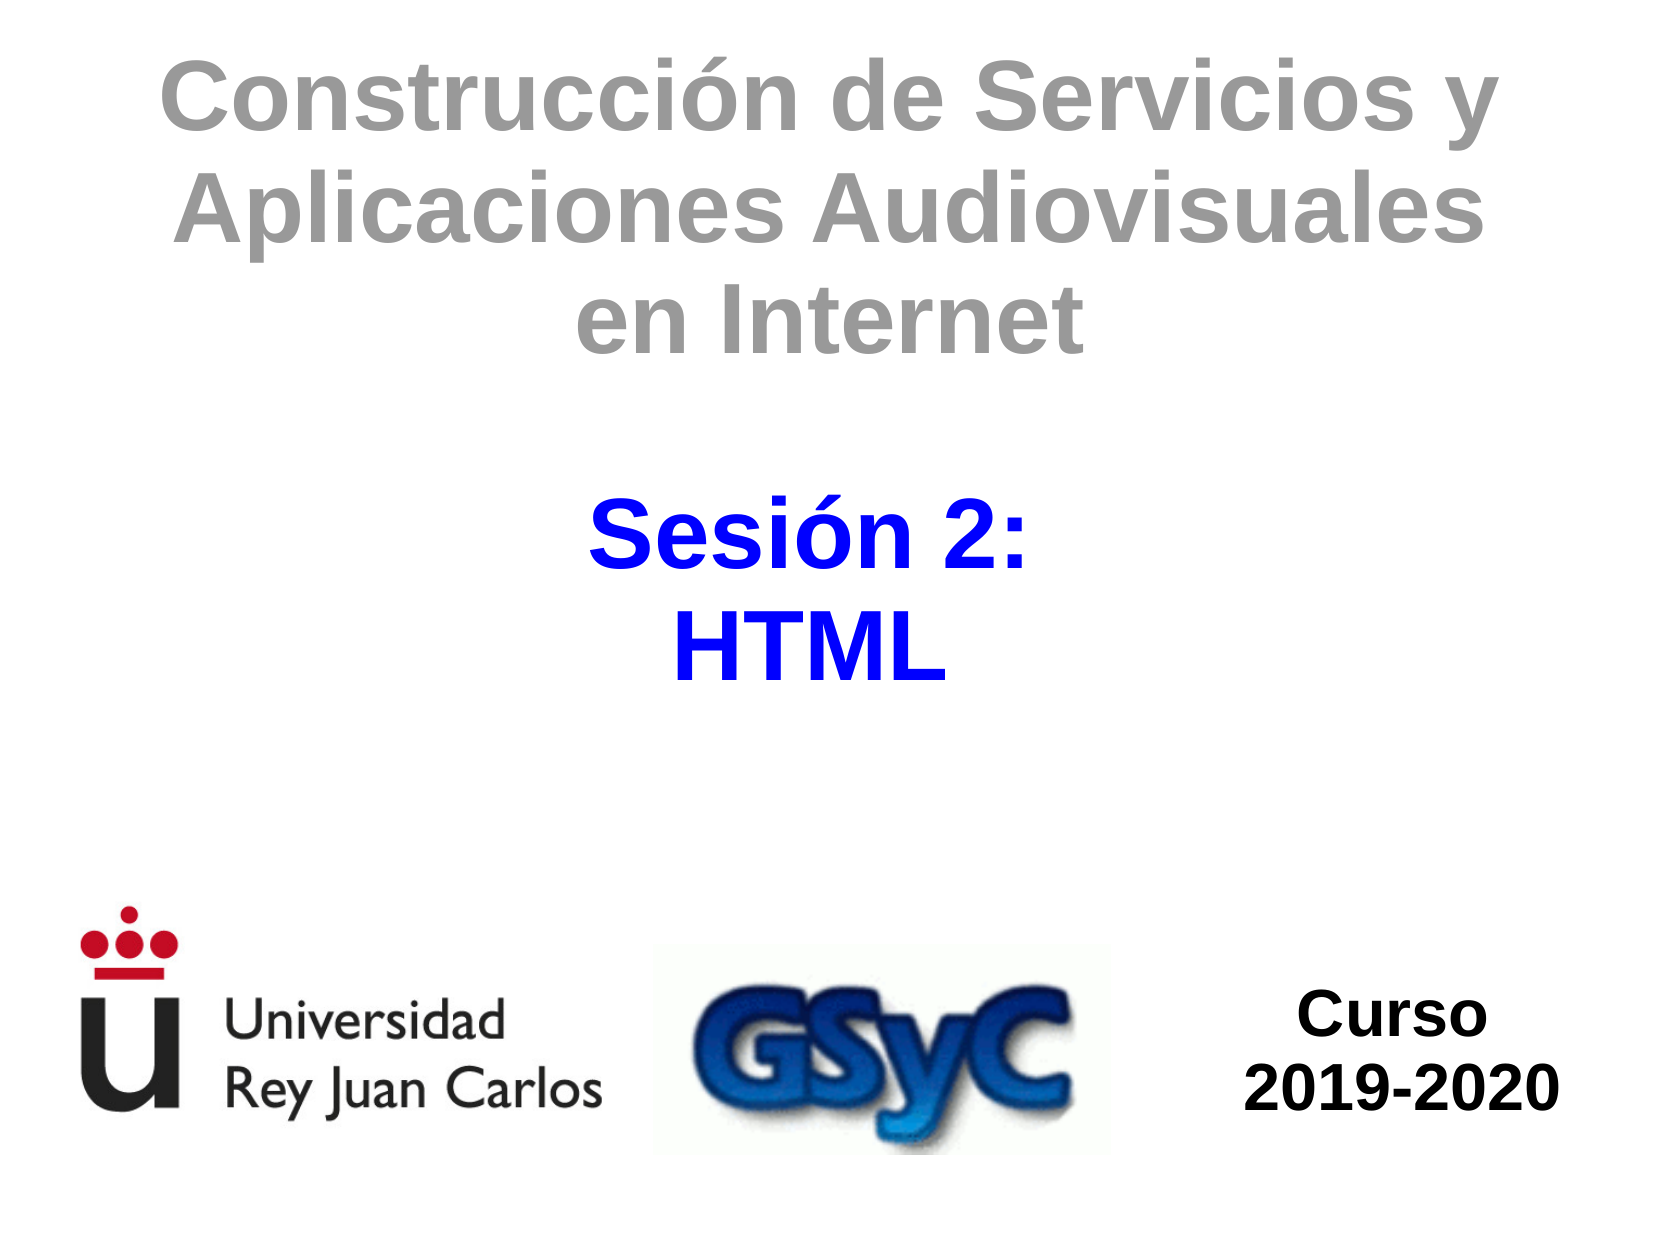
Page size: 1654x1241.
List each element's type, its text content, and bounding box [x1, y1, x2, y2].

picture [653, 944, 1111, 1156]
title Construcción de Servicios y Aplicaciones Audiovisuales en Internet [144, 39, 1516, 376]
picture [46, 884, 631, 1141]
title Sesión 2: HTML [135, 422, 1486, 758]
title Curso 2019-2020 [1200, 975, 1606, 1126]
